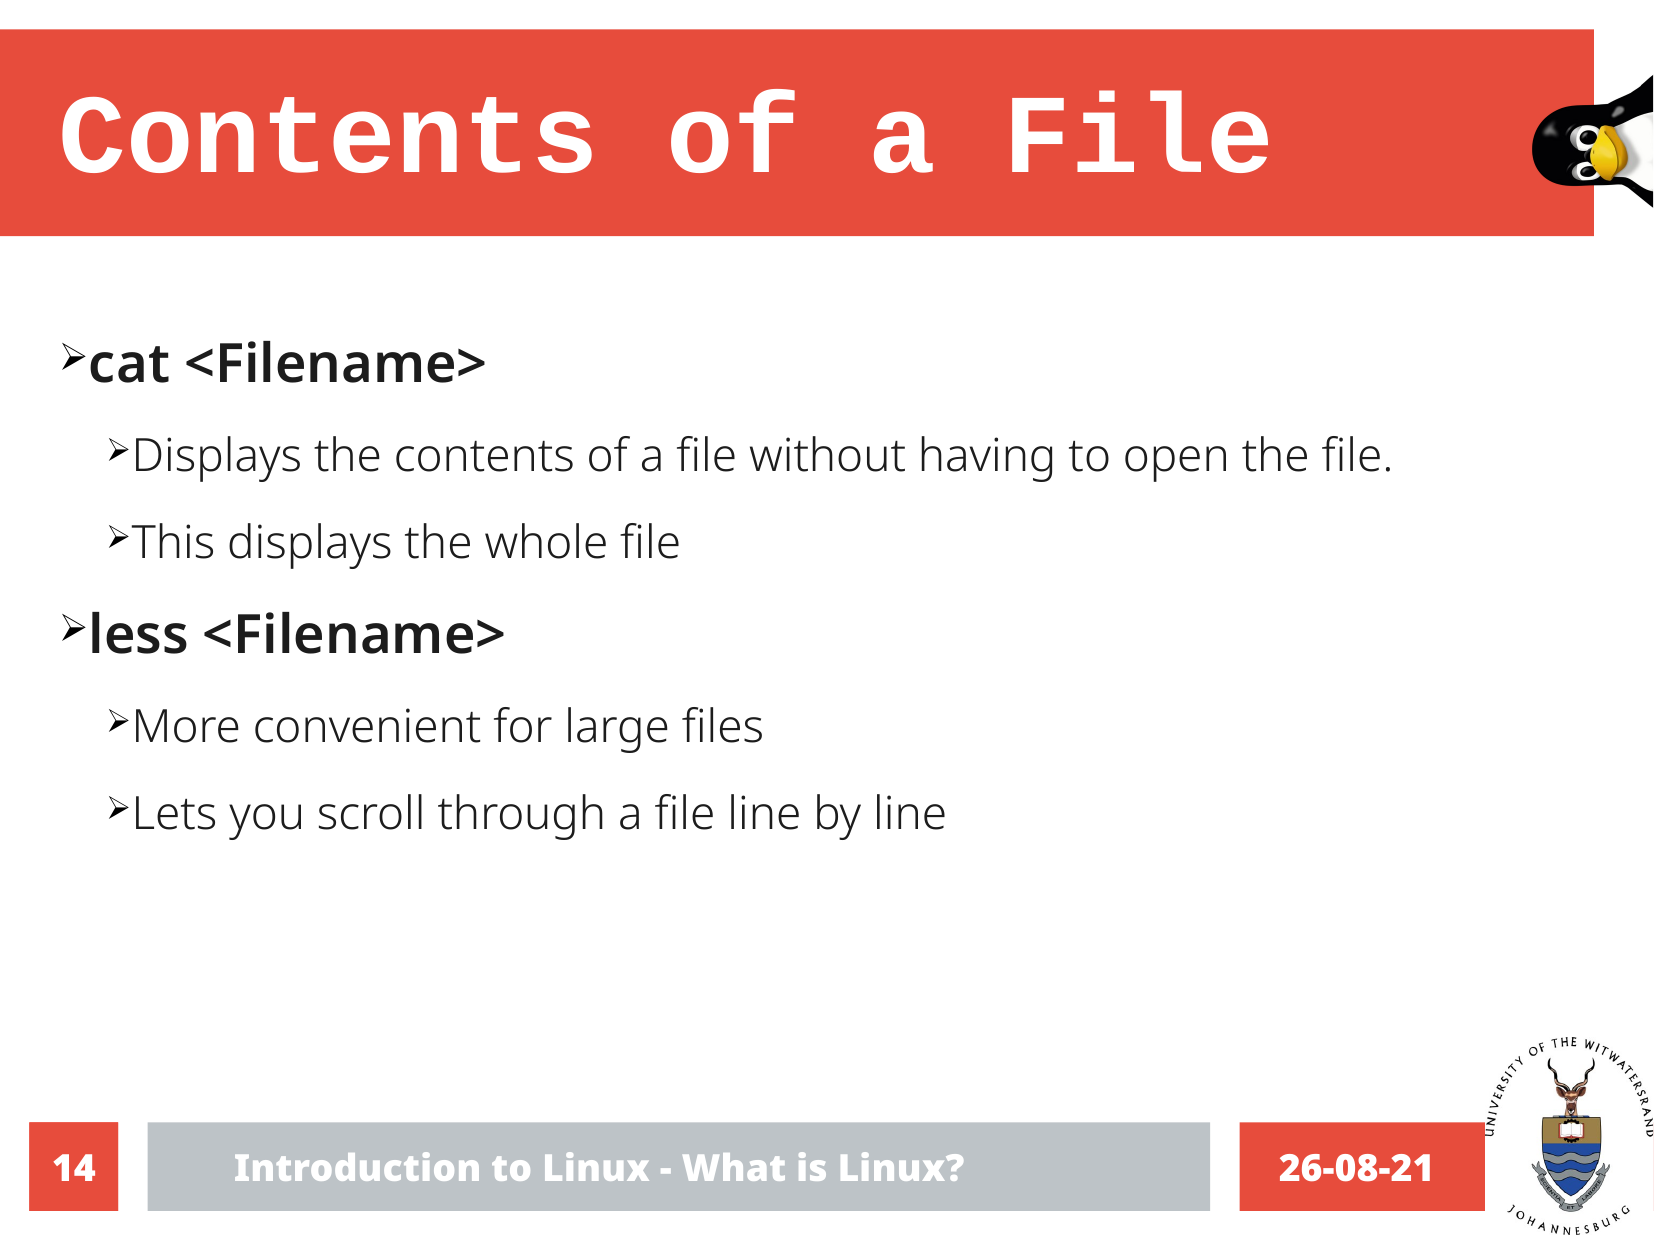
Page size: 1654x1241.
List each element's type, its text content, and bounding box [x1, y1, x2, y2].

picture [1515, 24, 1654, 276]
title Contents of a File [58, 59, 1594, 207]
list cat <Filename> Displays the contents of a file without having to open the file. This displays the whole file less <Filename> More convenient for large files Lets you scroll through a file line by line [58, 324, 1565, 1093]
picture [1485, 1037, 1654, 1235]
